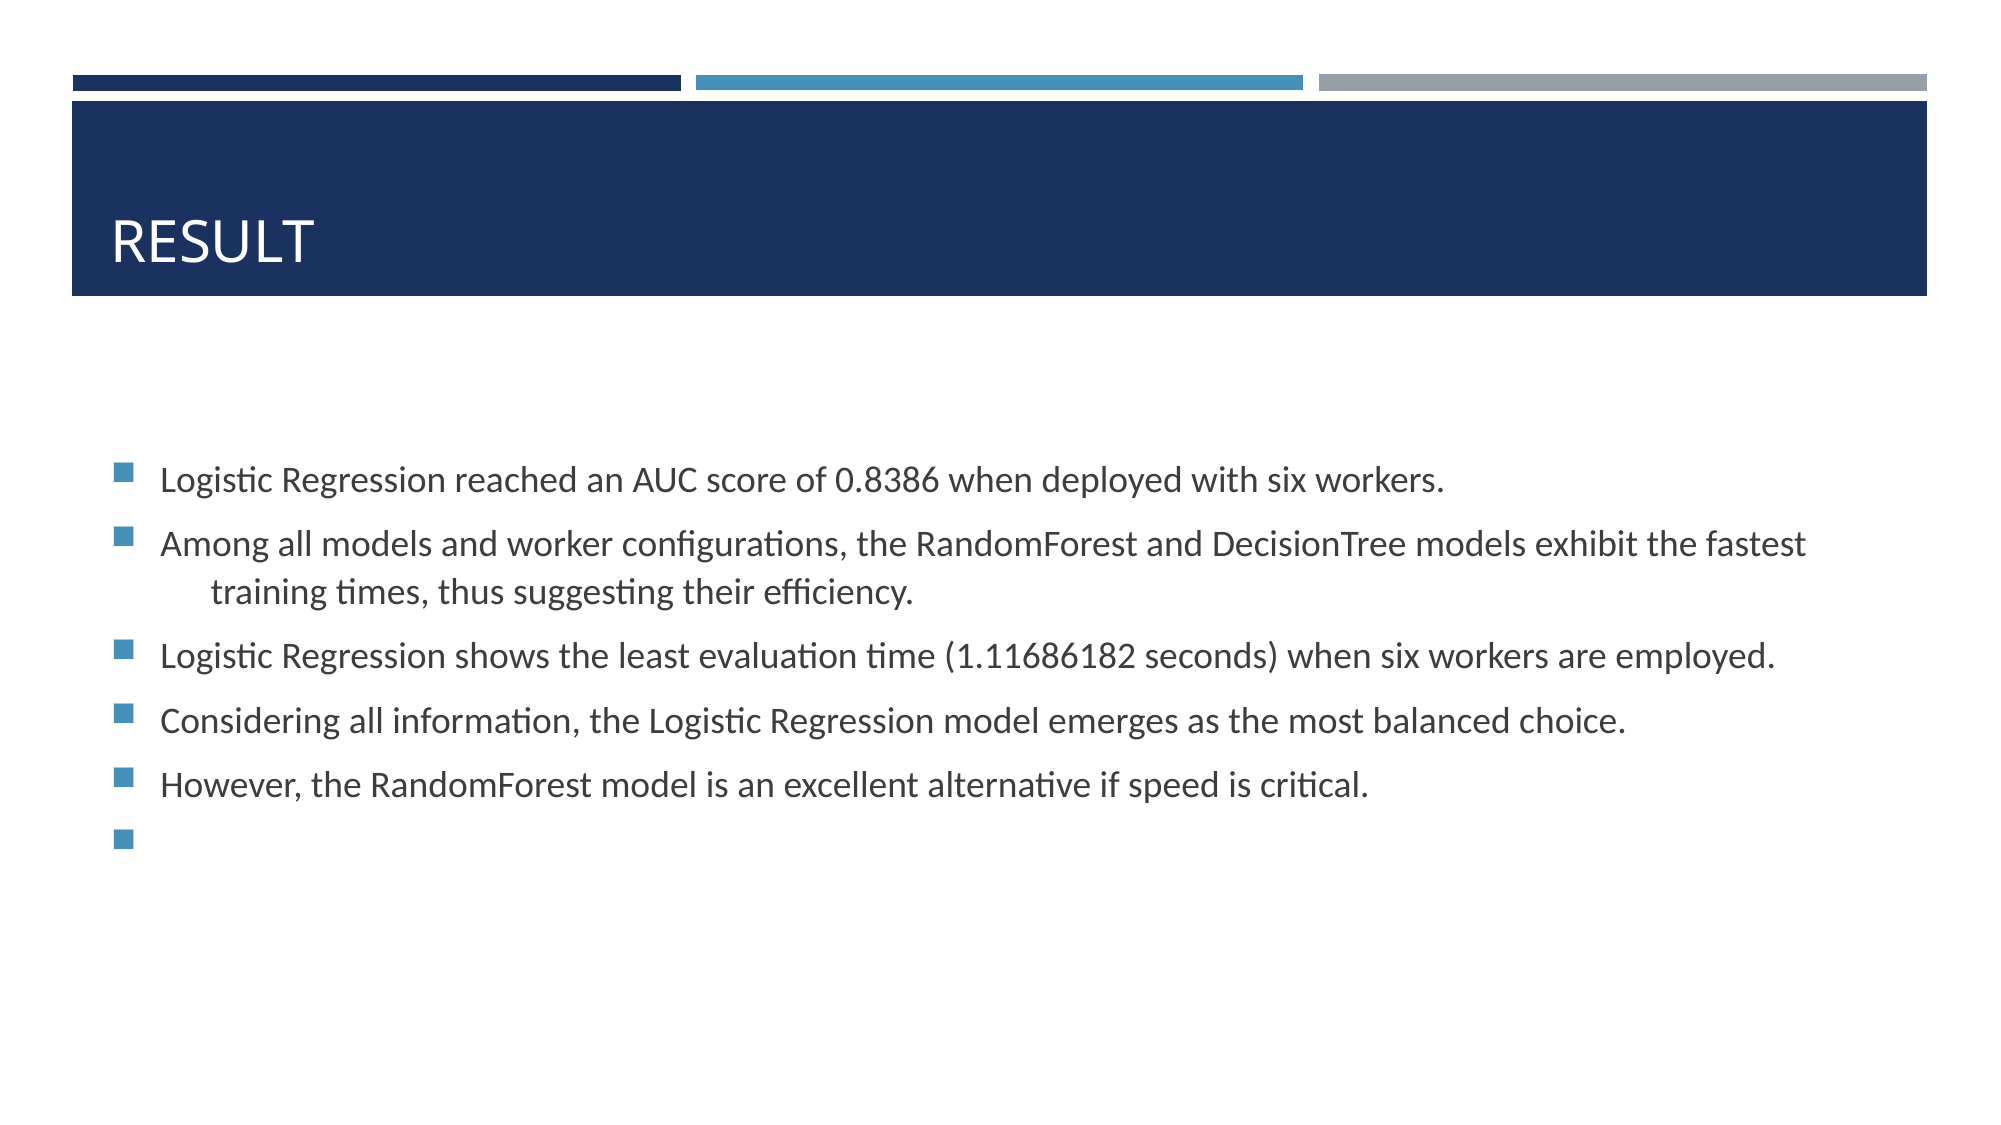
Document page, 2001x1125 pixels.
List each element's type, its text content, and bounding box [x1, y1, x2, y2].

title result [95, 115, 1905, 282]
list Logistic Regression reached an AUC score of 0.8386 when deployed with six workers. Among all models and worker configurations, the RandomForest and DecisionTree models exhibit the fastest training times, thus suggesting their efficiency. Logistic Regression shows the least evaluation time (1.11686182 seconds) when six workers are employed. Considering all information, the Logistic Regression model emerges as the most balanced choice. However, the RandomForest model is an excellent alternative if speed is critical. [95, 357, 1905, 962]
